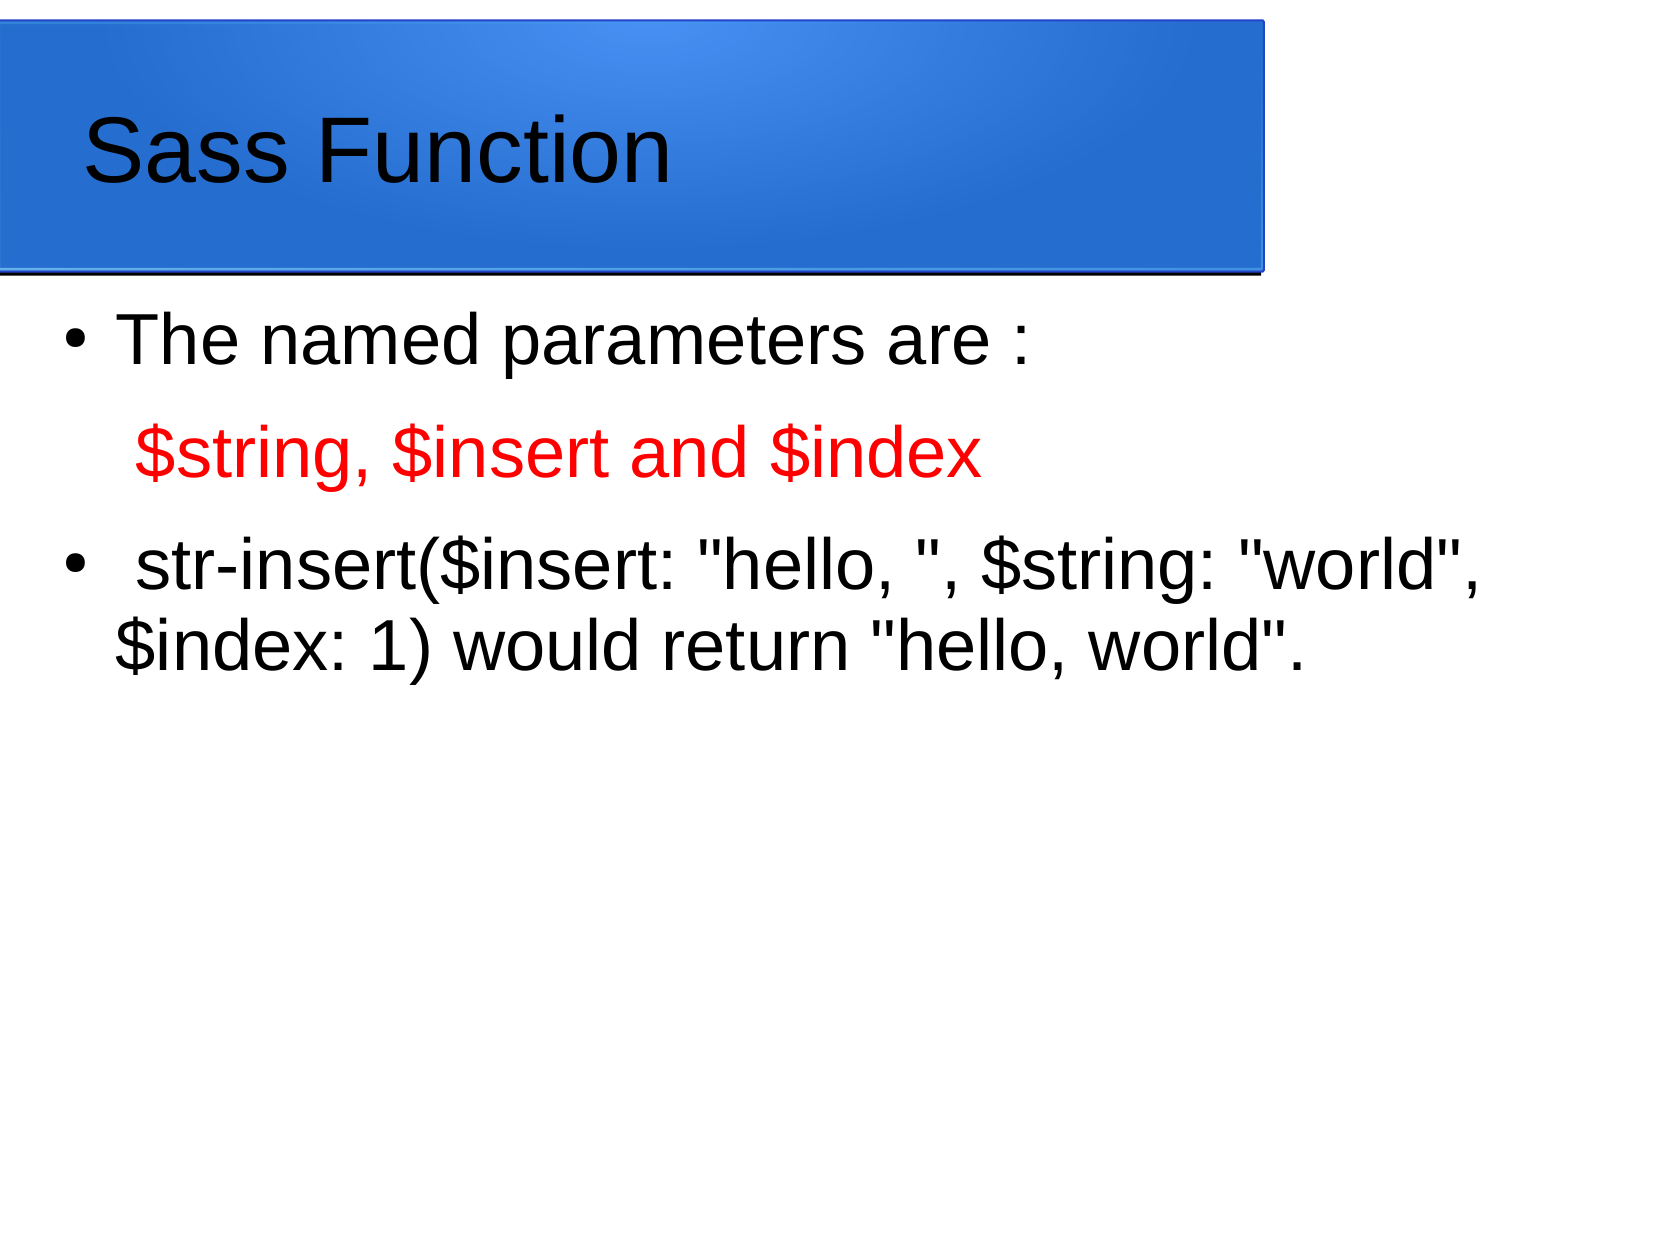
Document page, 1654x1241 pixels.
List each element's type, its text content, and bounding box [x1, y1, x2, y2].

title Sass Function [82, 47, 1235, 252]
list The named parameters are : $string, $insert and $index str-insert($insert: "hello, ", $string: "world", $index: 1) would return "hello, world". [45, 299, 1534, 1019]
